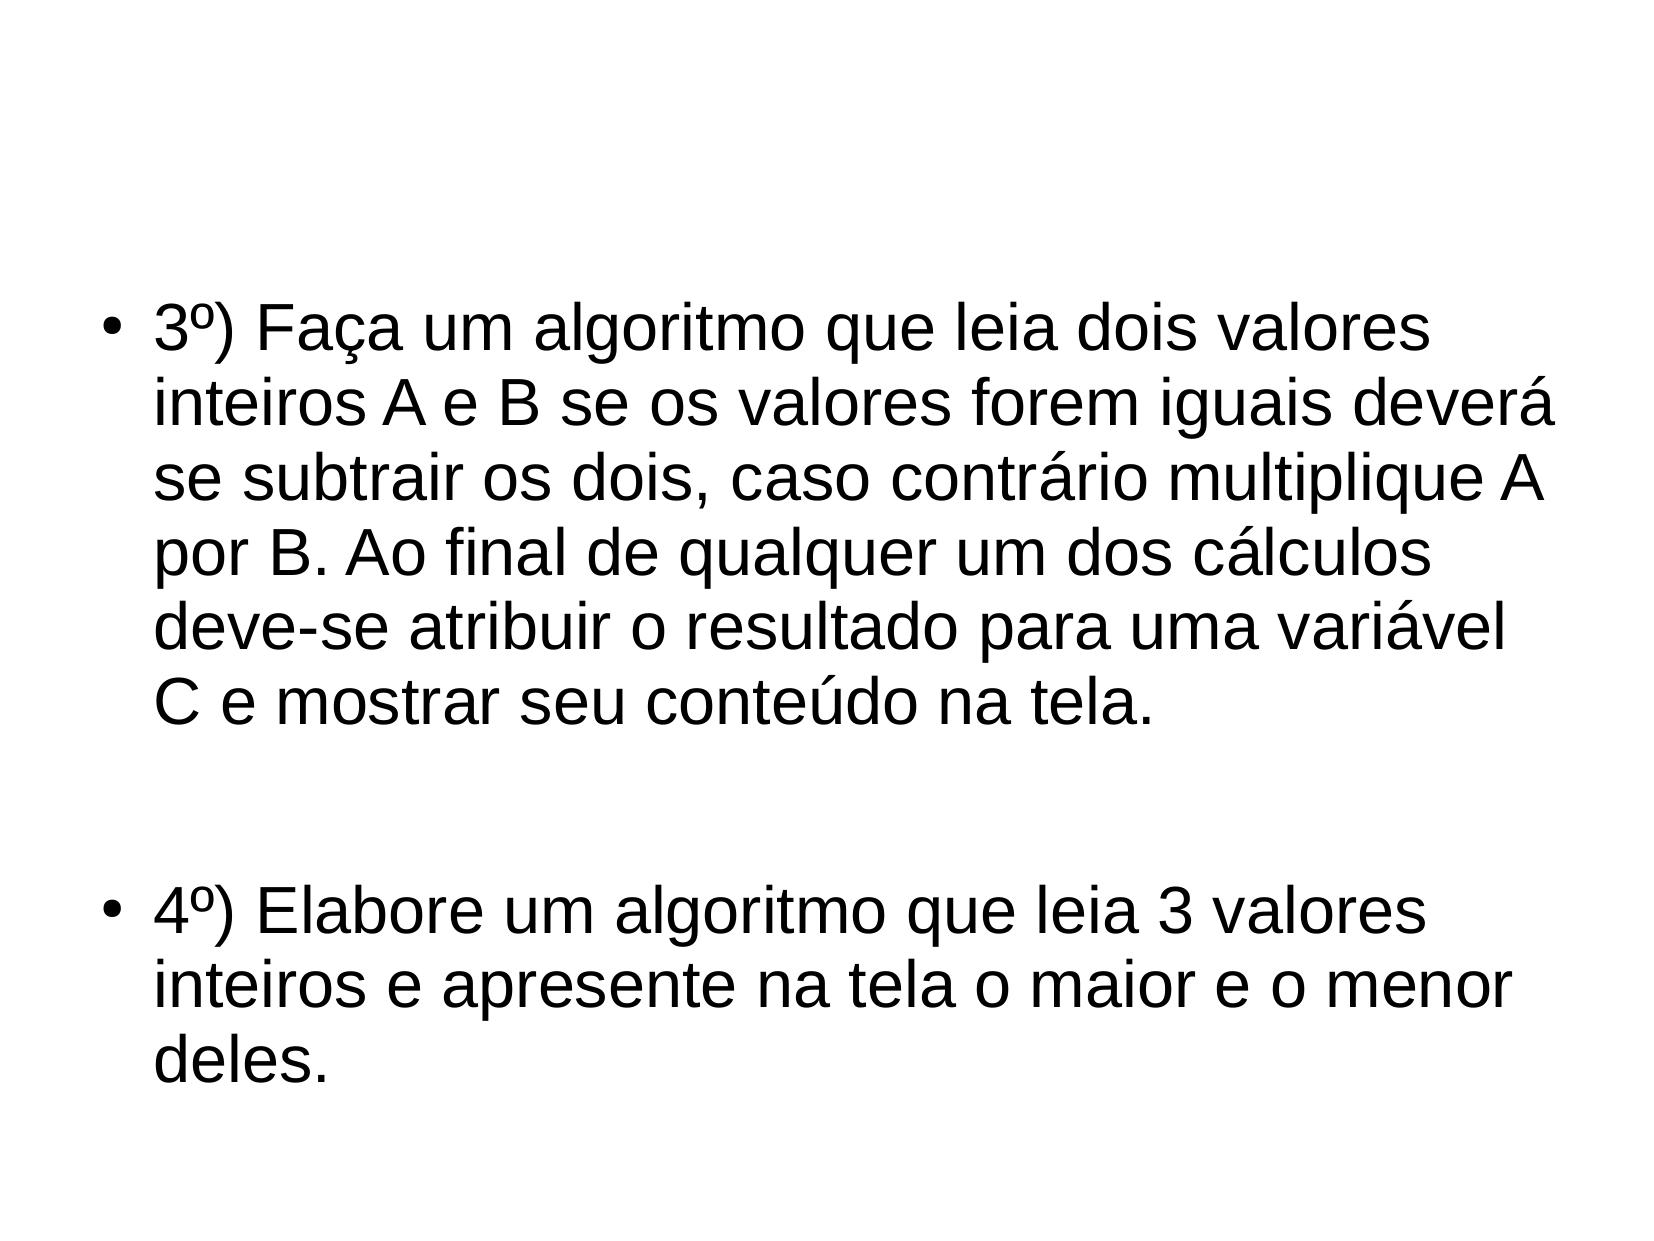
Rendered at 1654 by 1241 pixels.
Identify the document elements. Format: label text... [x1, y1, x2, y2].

list 3º) Faça um algoritmo que leia dois valores inteiros A e B se os valores forem iguais deverá se subtrair os dois, caso contrário multiplique A por B. Ao final de qualquer um dos cálculos deve-se atribuir o resultado para uma variável C e mostrar seu conteúdo na tela. 4º) Elabore um algoritmo que leia 3 valores inteiros e apresente na tela o maior e o menor deles. [82, 290, 1571, 1109]
